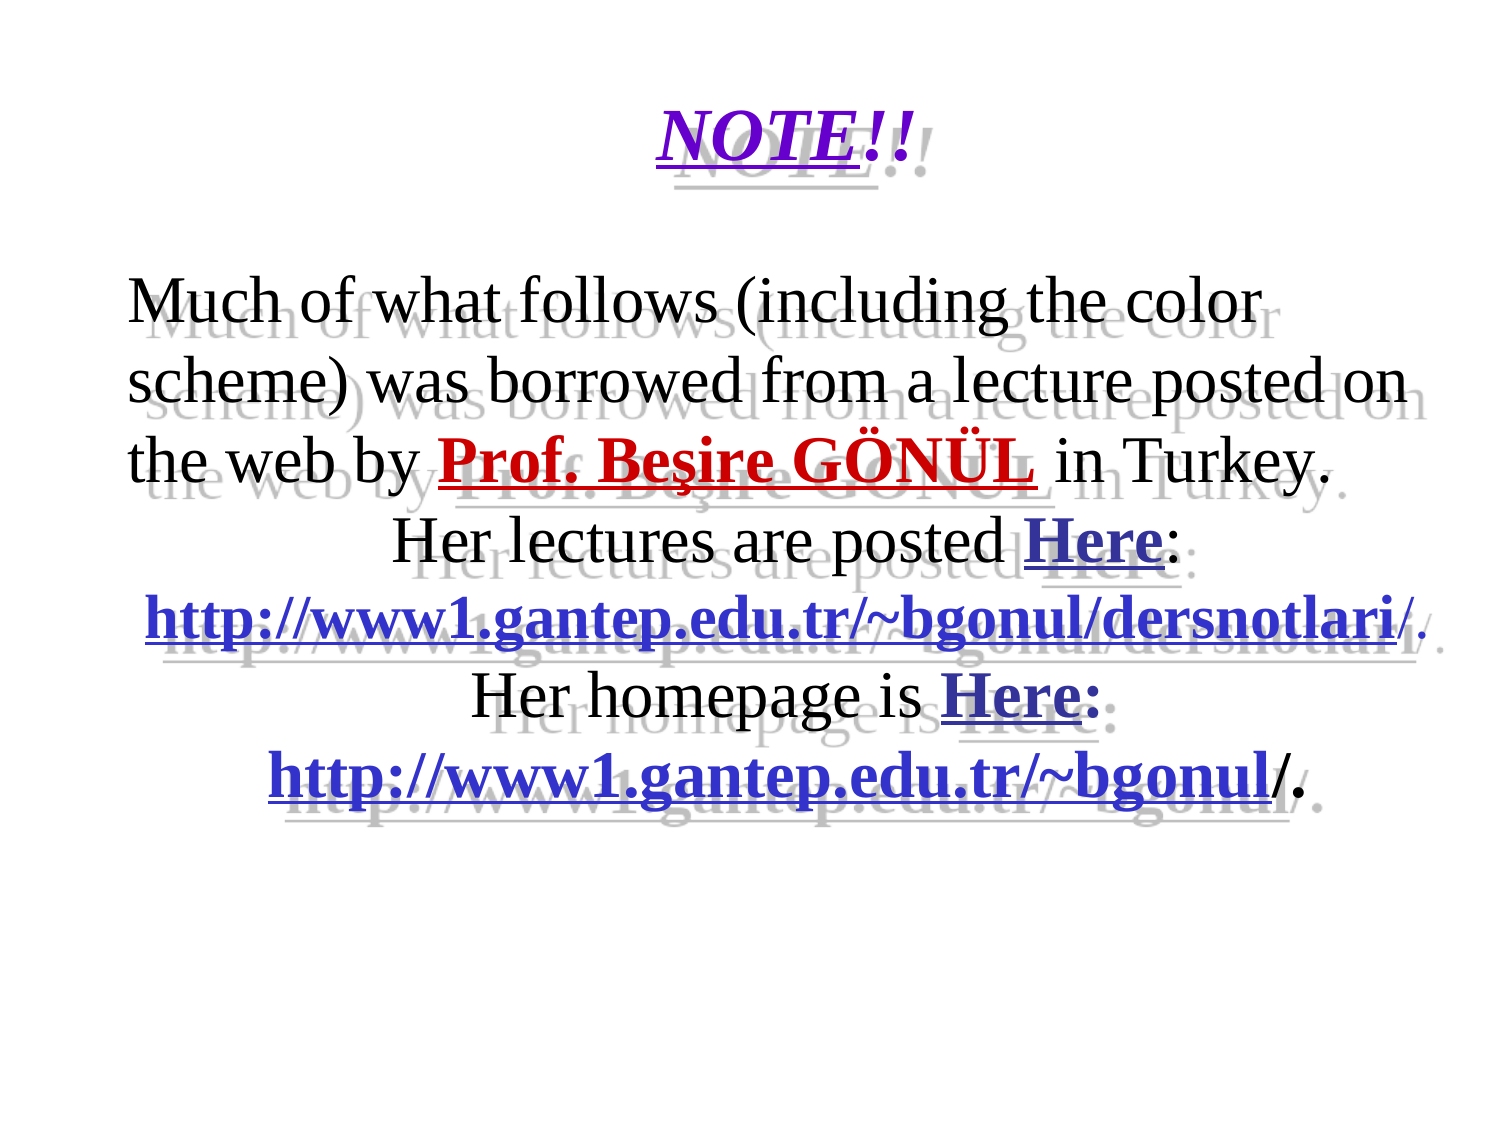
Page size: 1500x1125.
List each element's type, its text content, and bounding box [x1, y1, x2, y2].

text_box NOTE!! Much of what follows (including the color scheme) was borrowed from a lecture posted on the web by Prof. Beşire GÖNÜL in Turkey. Her lectures are posted Here: http://www1.gantep.edu.tr/~bgonul/dersnotlari/. Her homepage is Here: http://www1.gantep.edu.tr/~bgonul/. [37, 78, 1463, 919]
